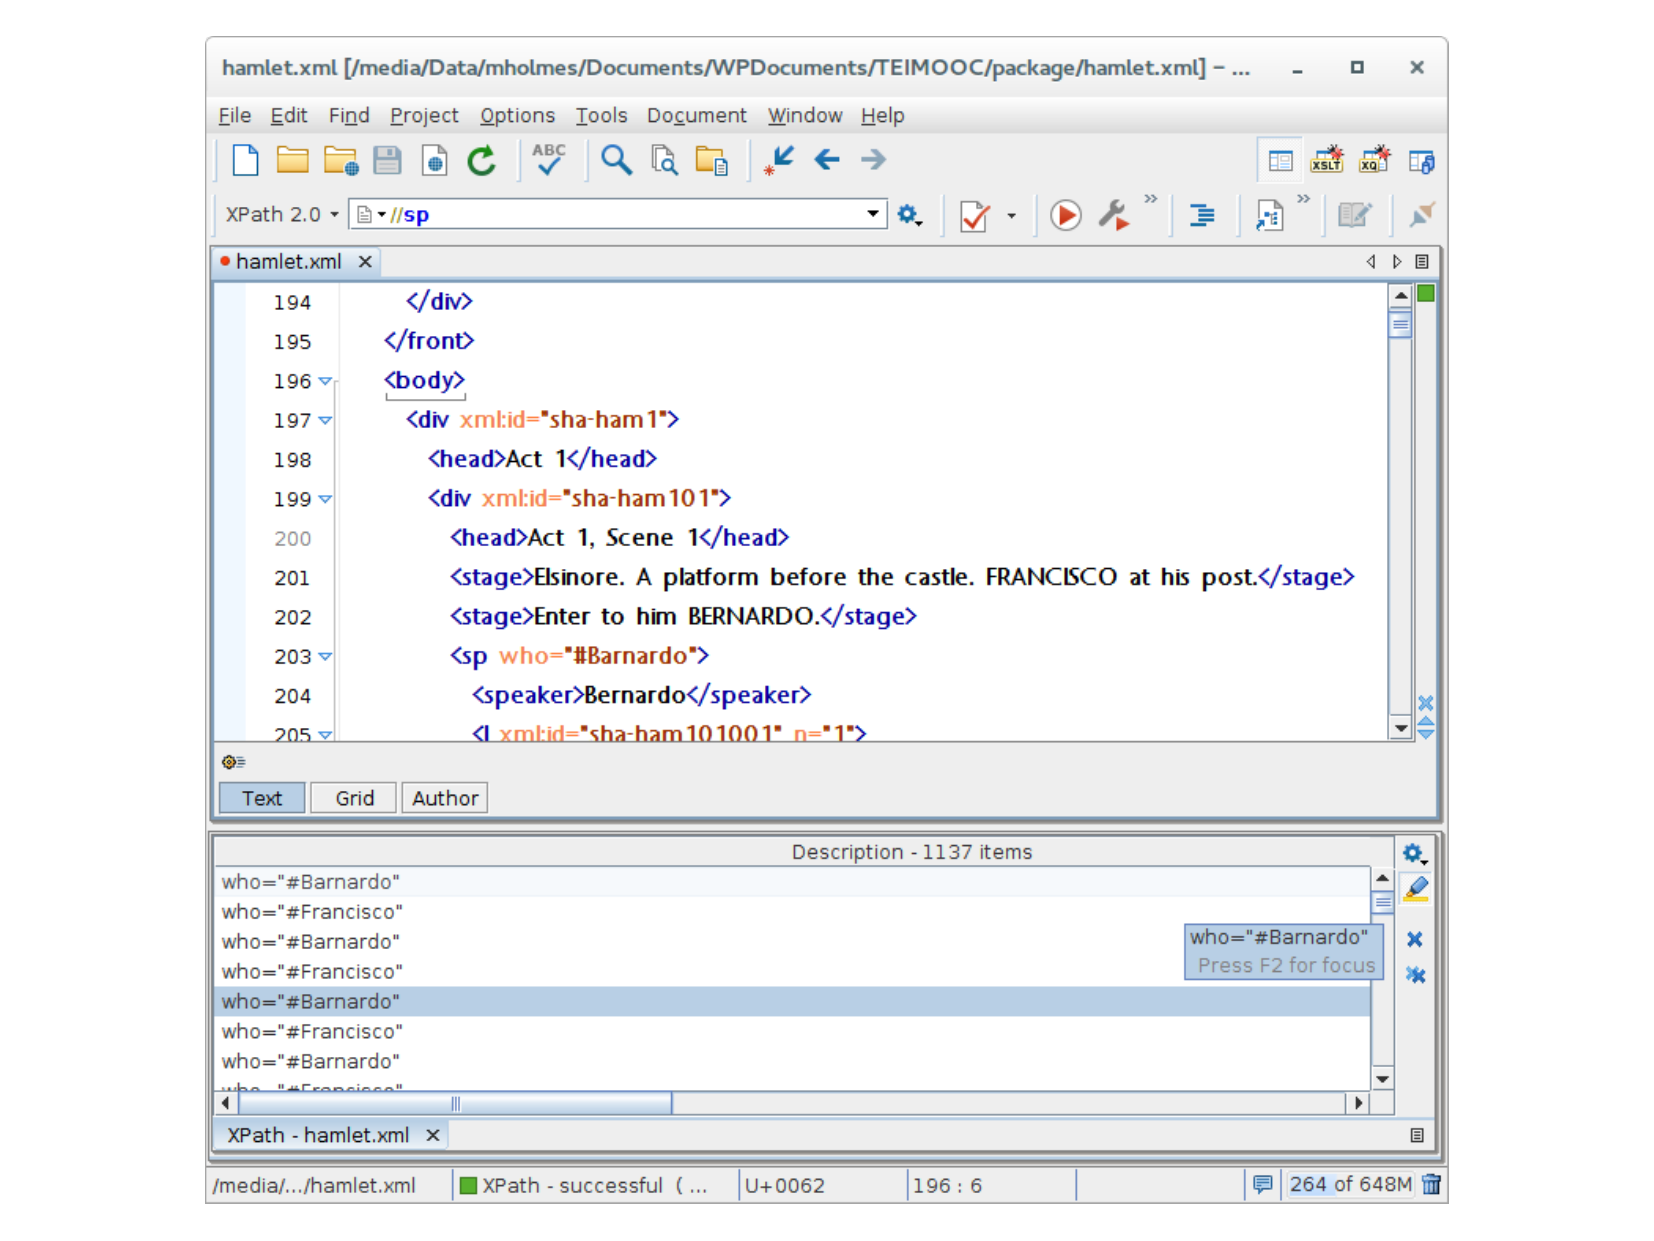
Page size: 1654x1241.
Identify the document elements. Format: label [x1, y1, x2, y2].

picture [205, 36, 1449, 1204]
